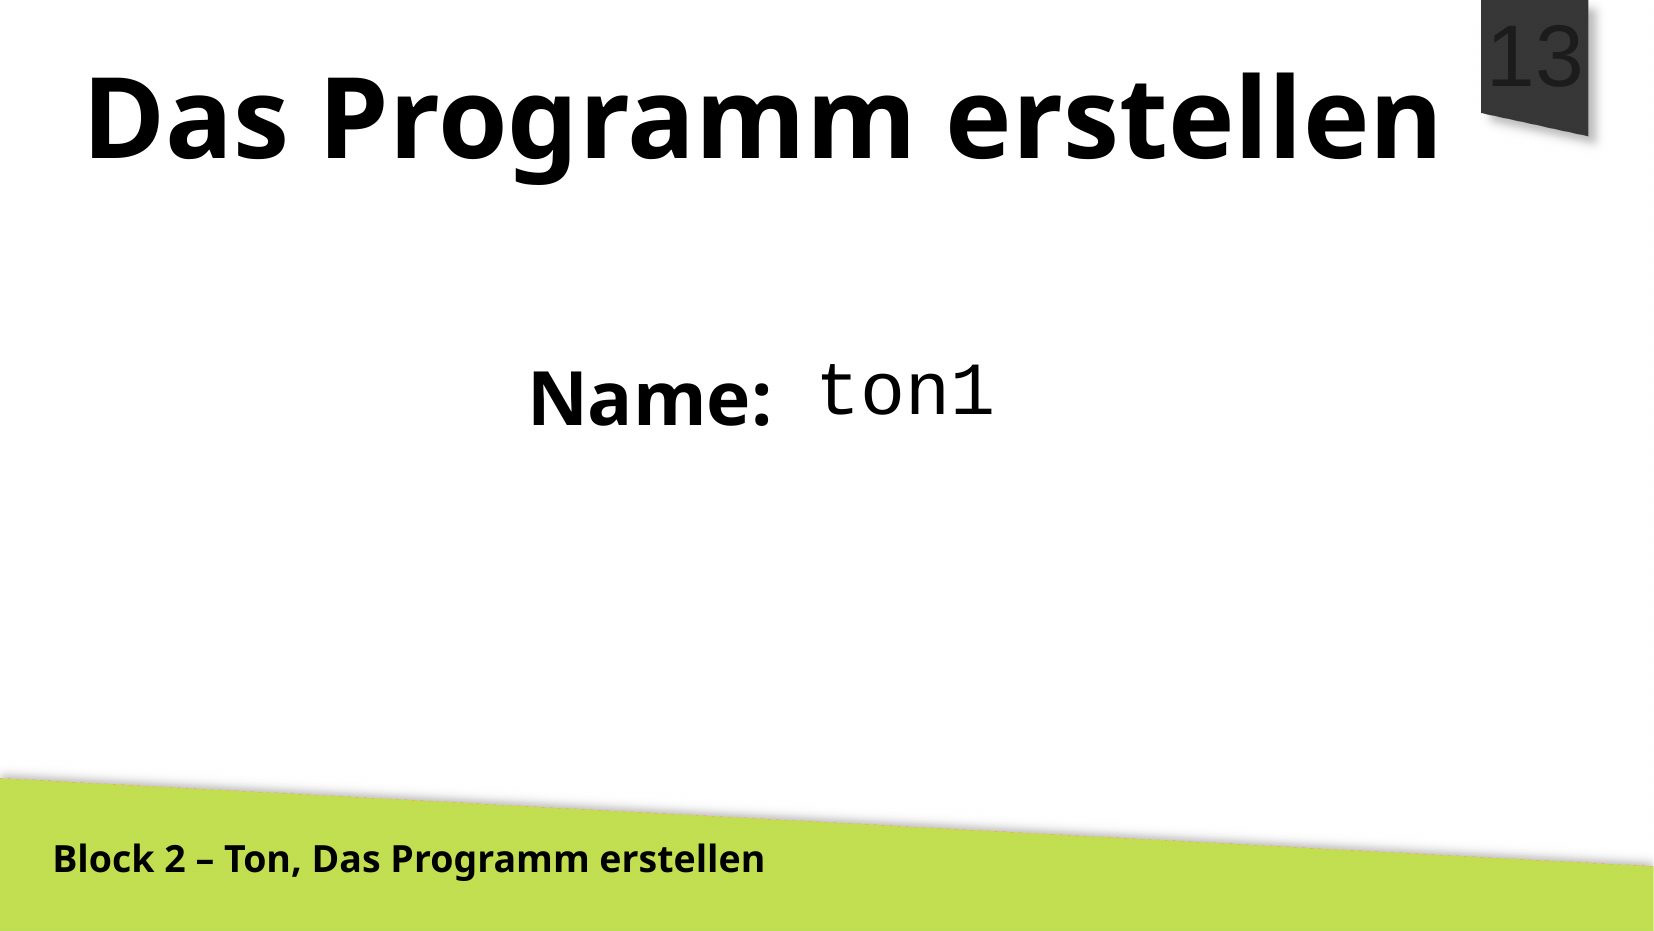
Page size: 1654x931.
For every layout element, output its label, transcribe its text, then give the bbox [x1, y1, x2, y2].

text_box ton1 [801, 345, 1327, 458]
text_box Block 2 – Ton, Das Programm erstellen [37, 825, 863, 901]
picture [0, 0, 1654, 931]
title Das Programm erstellen [82, 37, 1463, 193]
text_box Name: [262, 337, 788, 526]
text_box <Foliennummer> [923, 0, 1599, 141]
